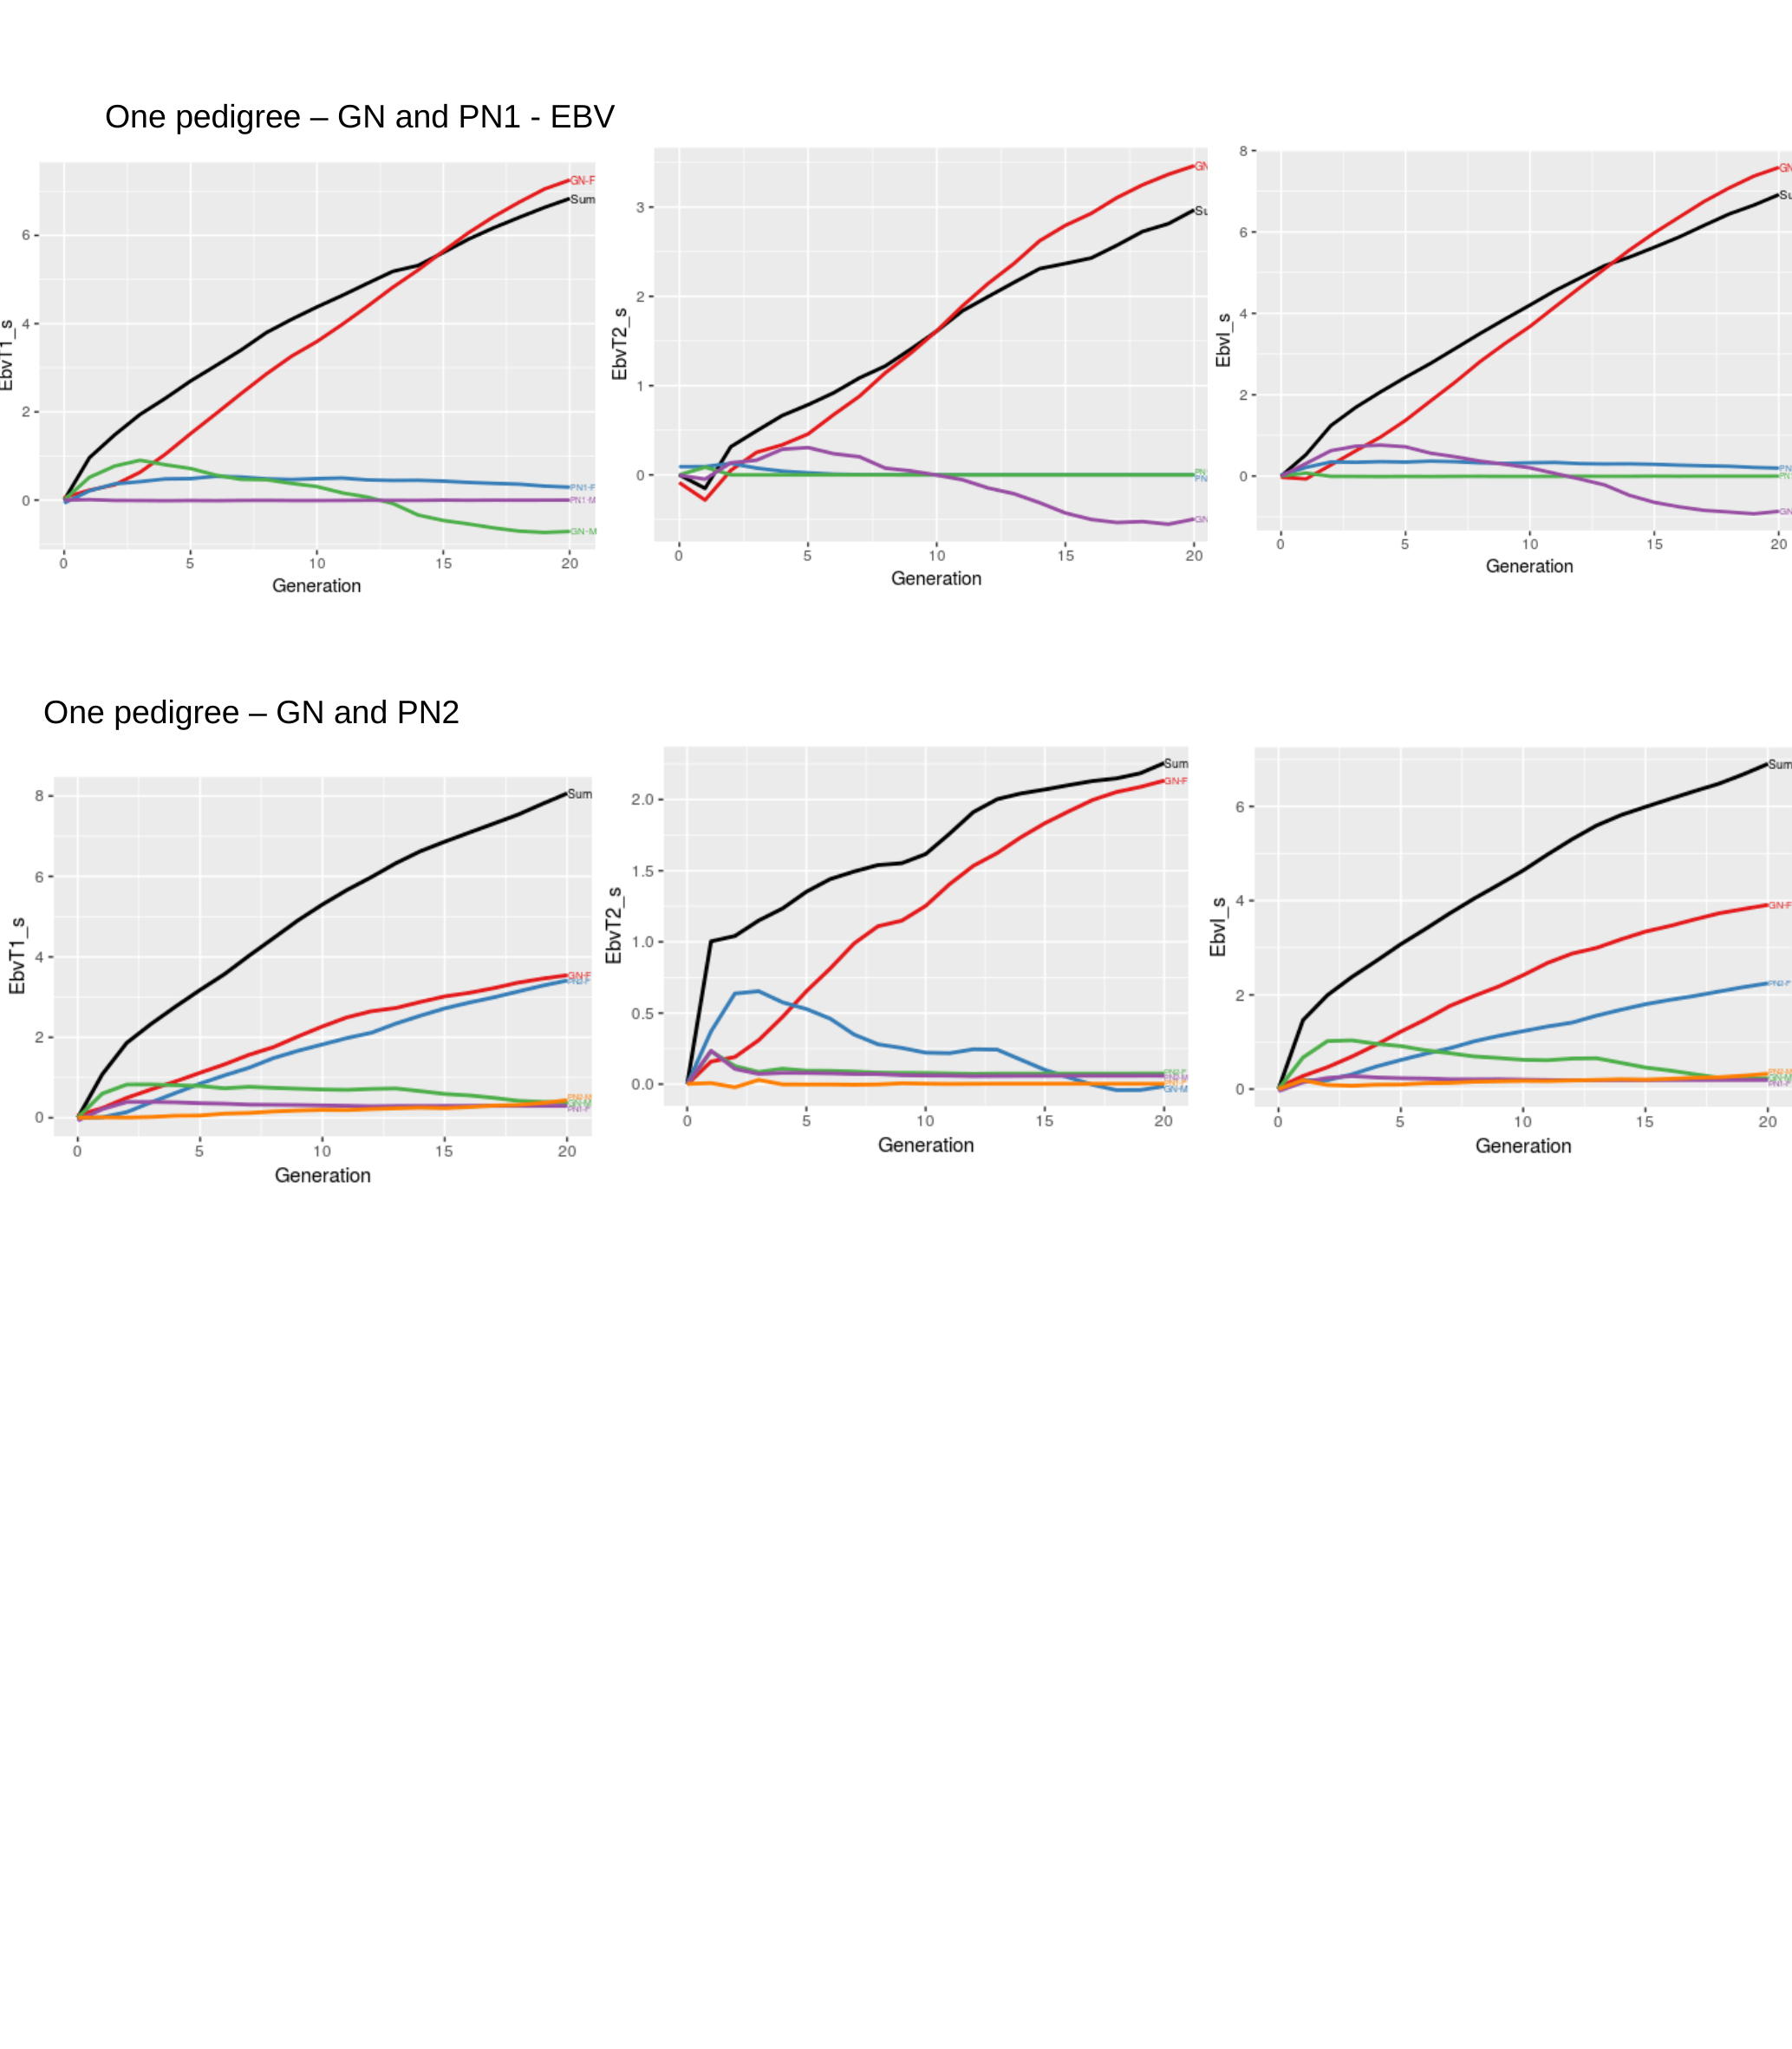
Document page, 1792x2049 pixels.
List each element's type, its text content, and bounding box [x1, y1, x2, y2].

picture [1201, 738, 1792, 1168]
text_box One pedigree – GN and PN2 [30, 688, 1455, 738]
text_box One pedigree – GN and PN1 - EBV [92, 92, 1515, 142]
picture [0, 737, 1198, 1198]
picture [0, 139, 1792, 606]
